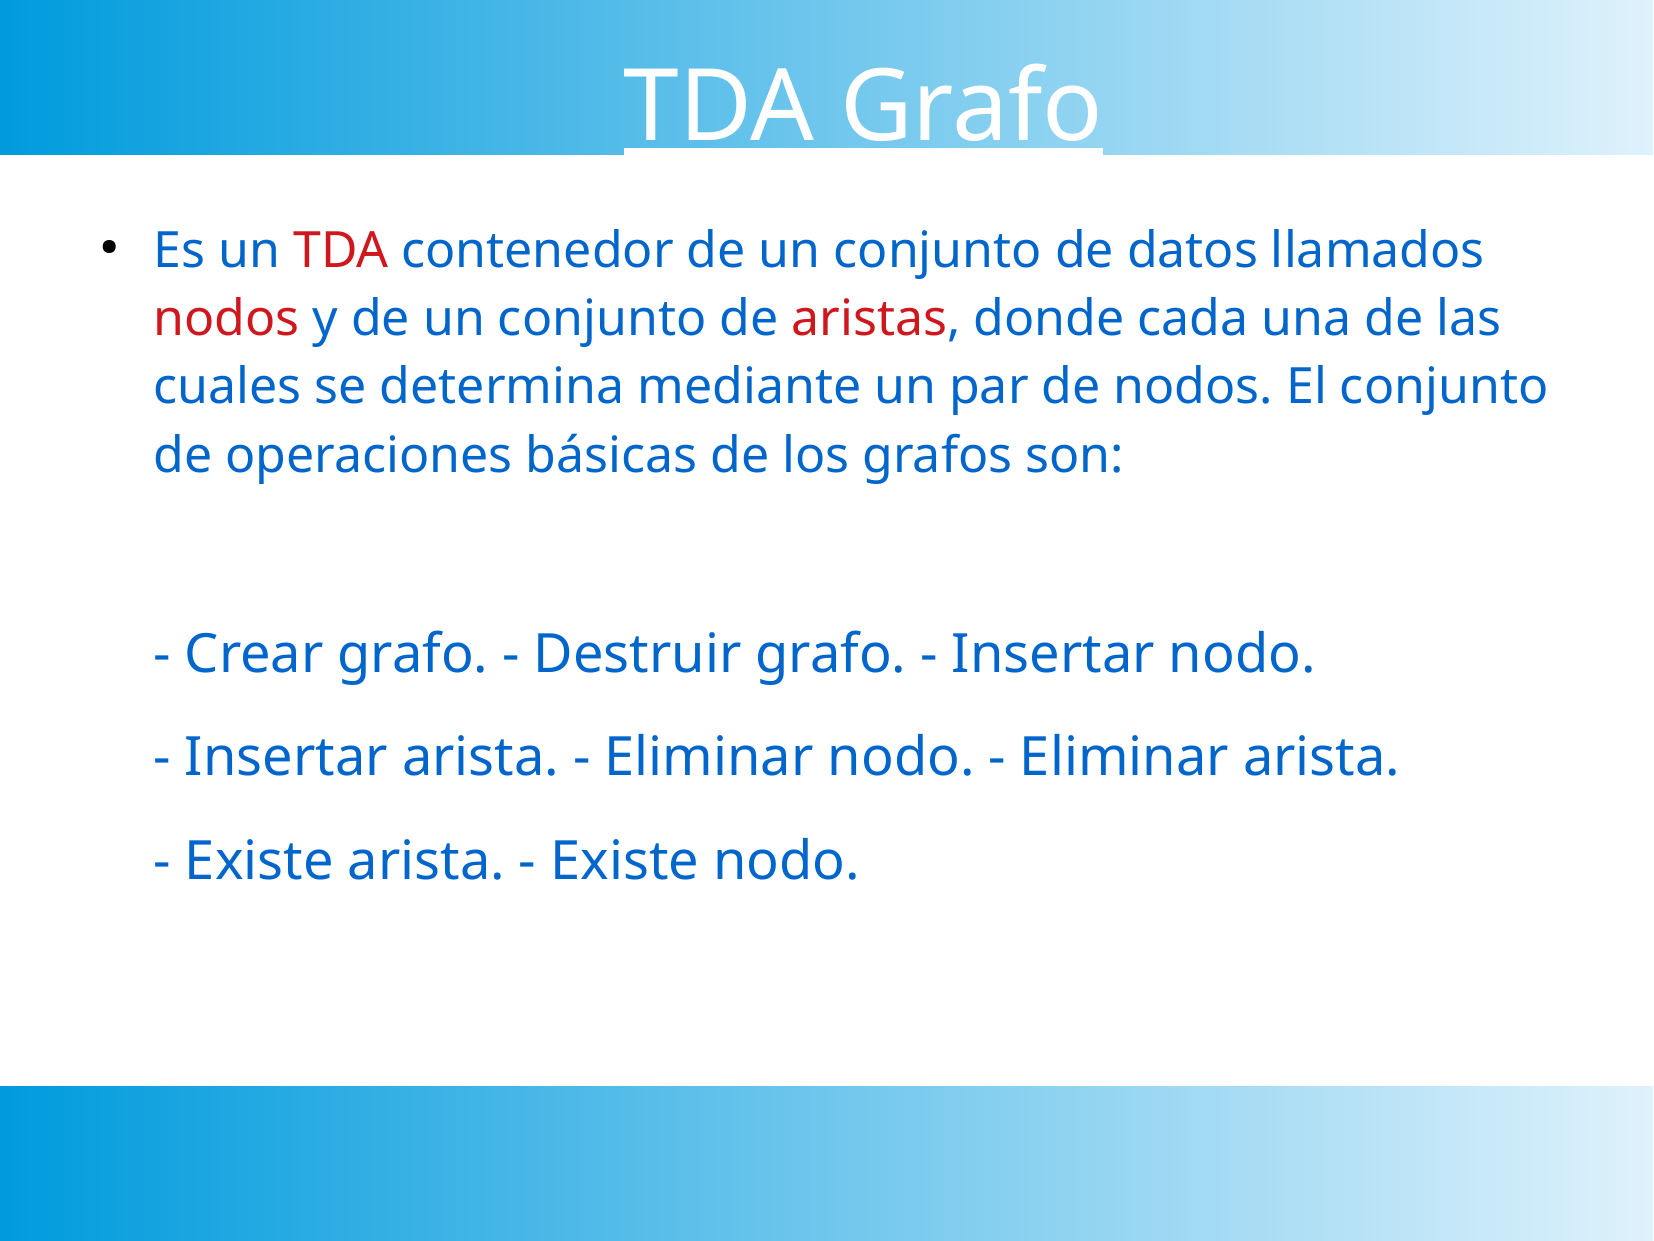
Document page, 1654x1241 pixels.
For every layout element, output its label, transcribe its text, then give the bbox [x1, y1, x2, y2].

title TDA Grafo [82, 38, 1571, 166]
list Es un TDA contenedor de un conjunto de datos llamados nodos y de un conjunto de aristas, donde cada una de las cuales se determina mediante un par de nodos. El conjunto de operaciones básicas de los grafos son: - Crear grafo. - Destruir grafo. - Insertar nodo. - Insertar arista. - Eliminar nodo. - Eliminar arista. - Existe arista. - Existe nodo. [82, 213, 1571, 934]
